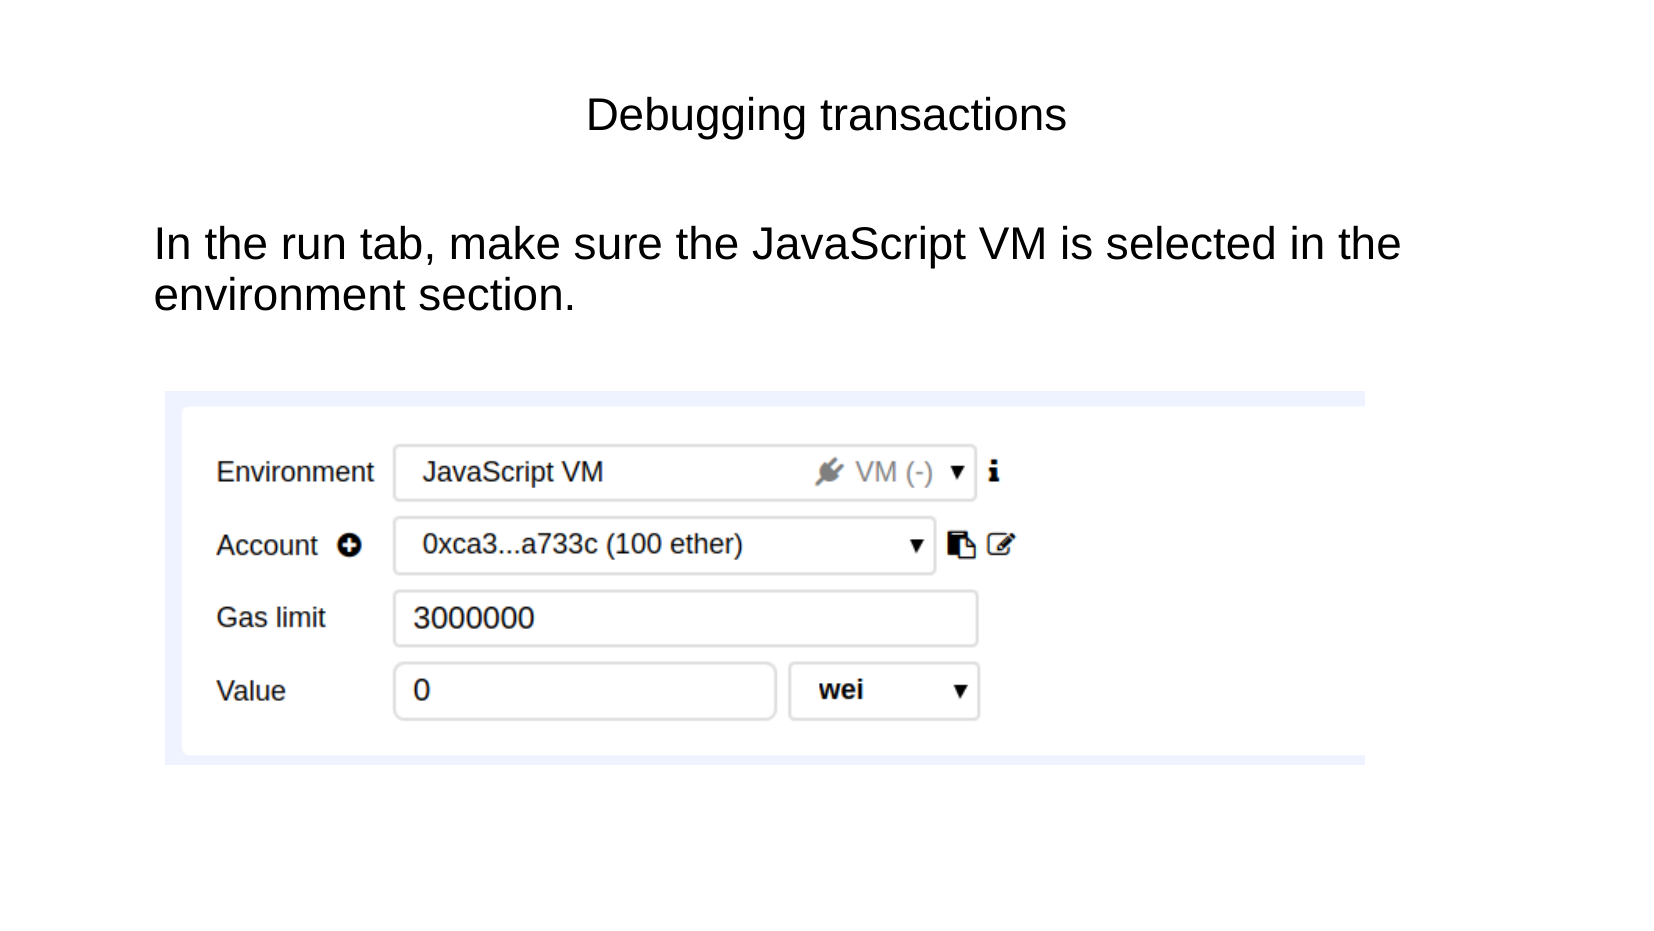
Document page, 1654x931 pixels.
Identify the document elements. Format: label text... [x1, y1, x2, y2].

list In the run tab, make sure the JavaScript VM is selected in the environment section. [82, 217, 1571, 758]
picture [165, 391, 1365, 766]
title Debugging transactions [82, 37, 1571, 193]
